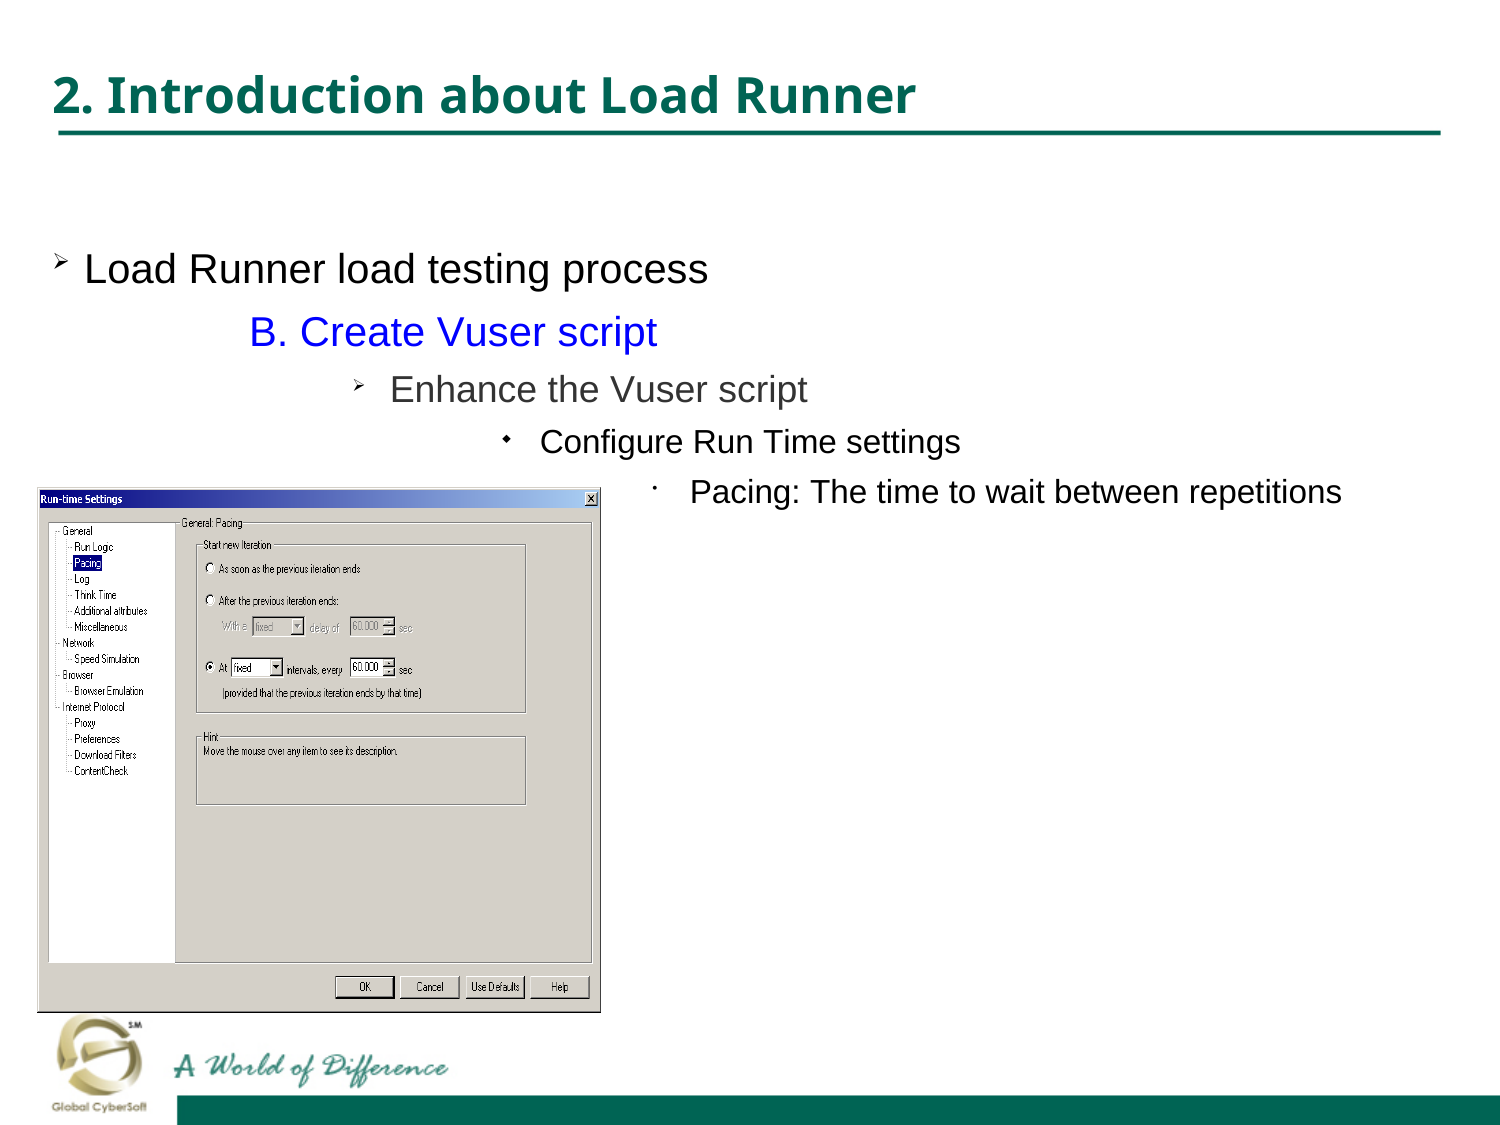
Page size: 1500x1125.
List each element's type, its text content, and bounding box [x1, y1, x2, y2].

title 2. Introduction about Load Runner [37, 0, 1463, 155]
picture [0, 0, 1500, 1125]
list Load Runner load testing process B. Create Vuser script Enhance the Vuser script Configure Run Time settings Pacing: The time to wait between repetitions [37, 155, 1463, 1006]
